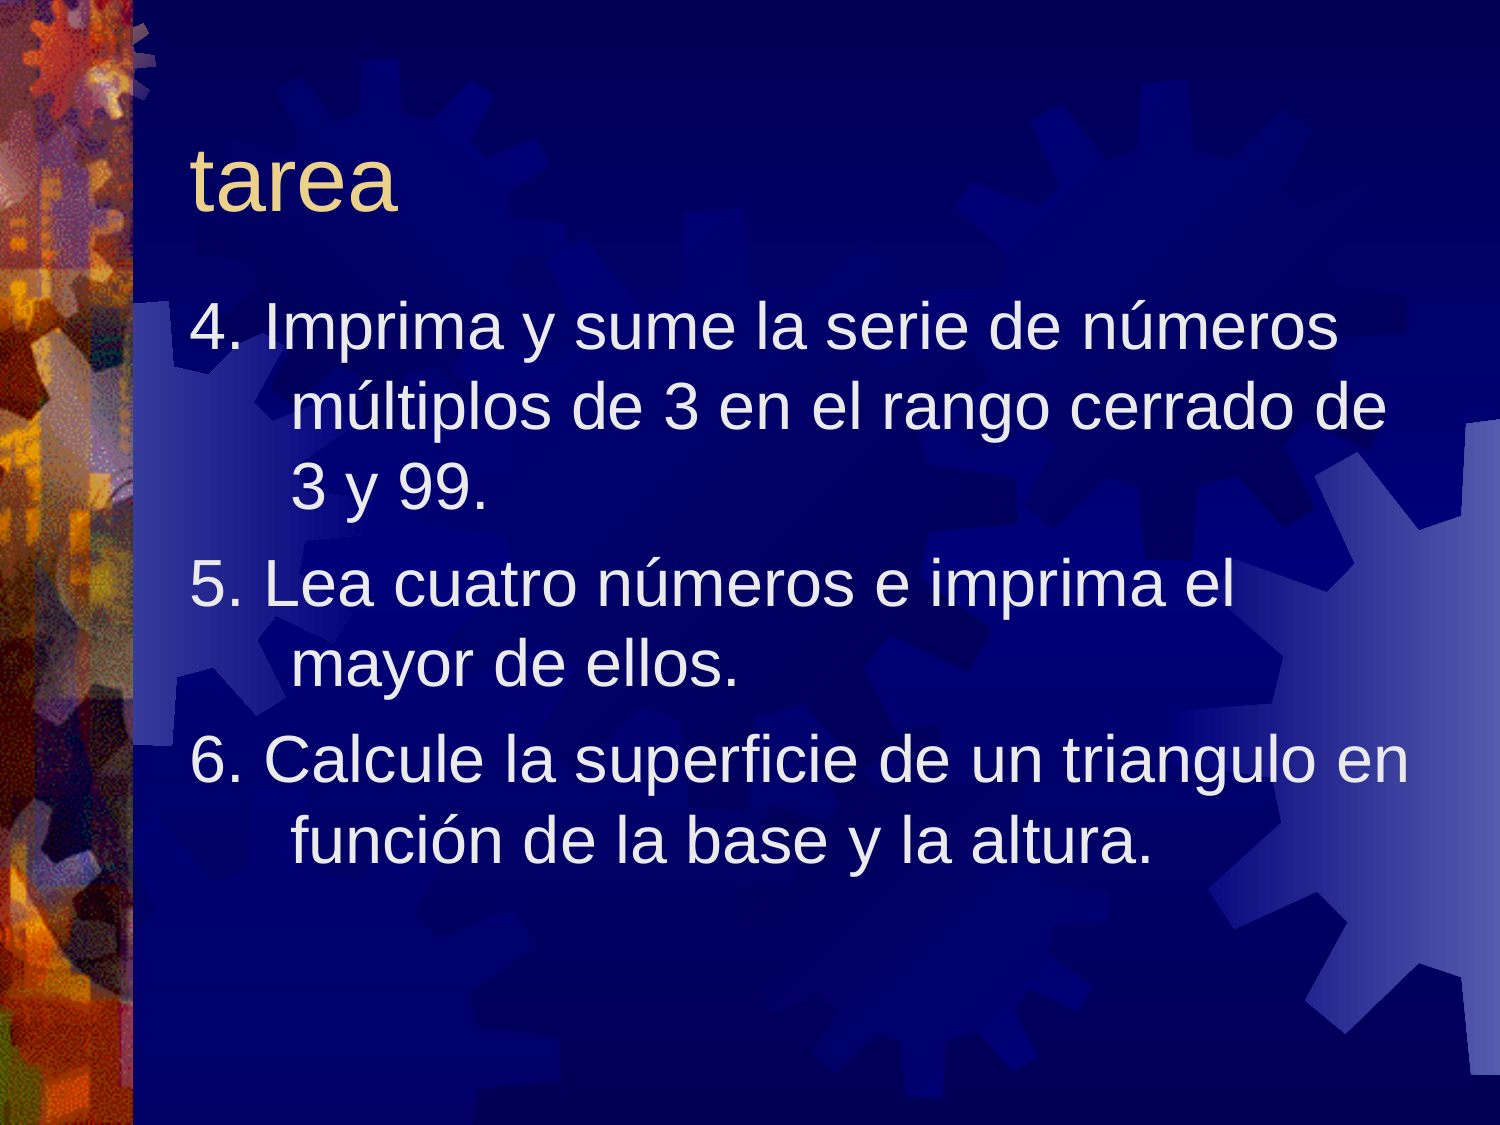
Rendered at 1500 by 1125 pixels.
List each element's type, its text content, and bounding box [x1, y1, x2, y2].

title tarea [174, 49, 1450, 238]
list 4. Imprima y sume la serie de números múltiplos de 3 en el rango cerrado de 3 y 99. 5. Lea cuatro números e imprima el mayor de ellos. 6. Calcule la superficie de un triangulo en función de la base y la altura. [174, 275, 1450, 951]
picture [0, 0, 133, 1125]
